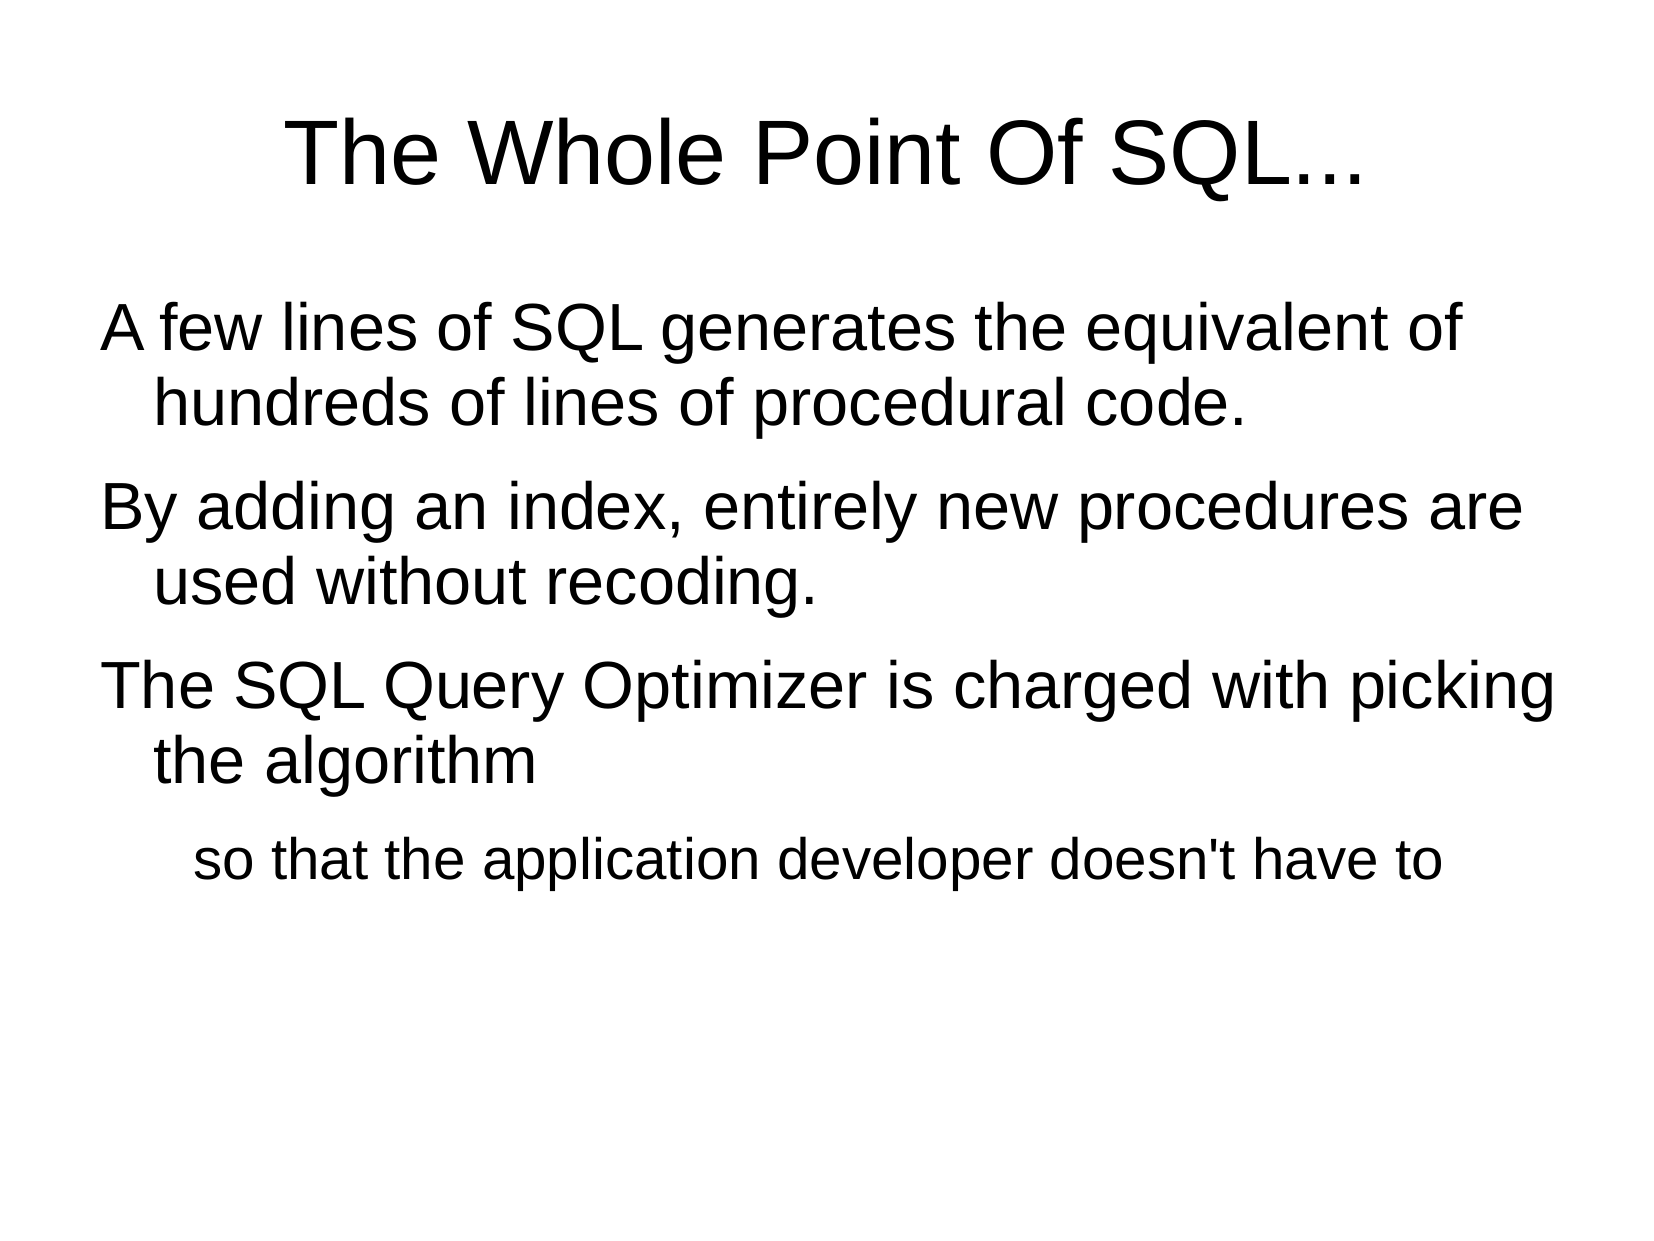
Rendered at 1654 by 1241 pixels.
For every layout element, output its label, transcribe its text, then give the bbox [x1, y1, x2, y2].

list A few lines of SQL generates the equivalent of hundreds of lines of procedural code. By adding an index, entirely new procedures are used without recoding. The SQL Query Optimizer is charged with picking the algorithm so that the application developer doesn't have to [82, 290, 1571, 1094]
title The Whole Point Of SQL... [82, 49, 1571, 257]
